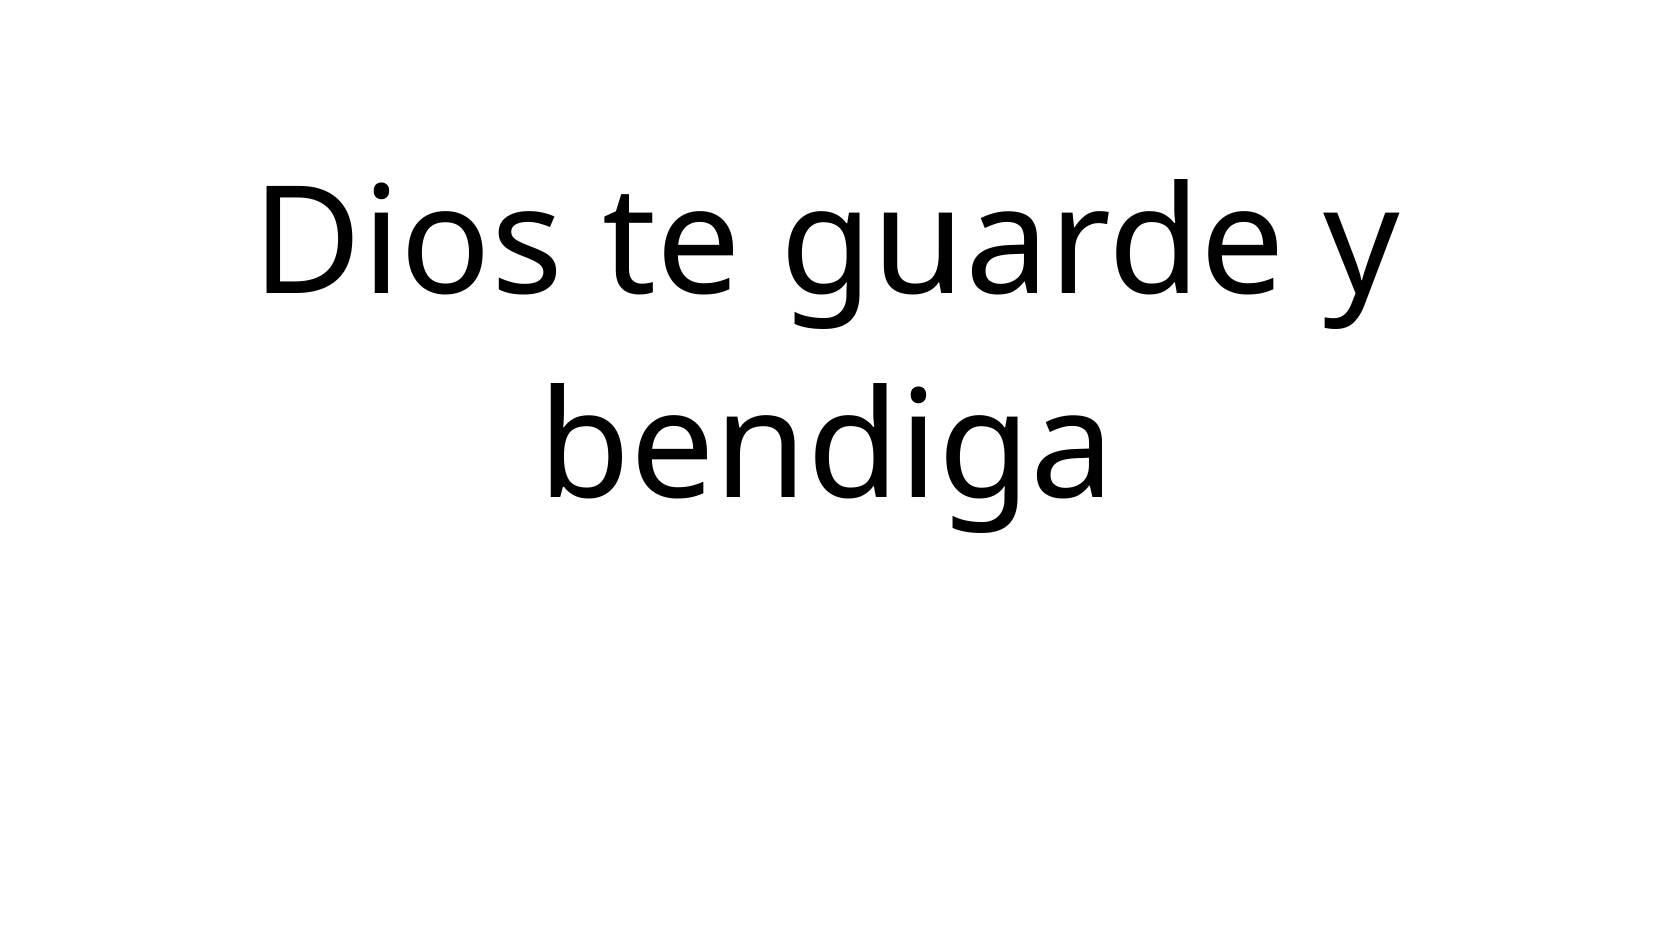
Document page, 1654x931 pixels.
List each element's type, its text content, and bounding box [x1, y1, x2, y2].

title Dios te guarde y bendiga [0, 125, 1654, 549]
